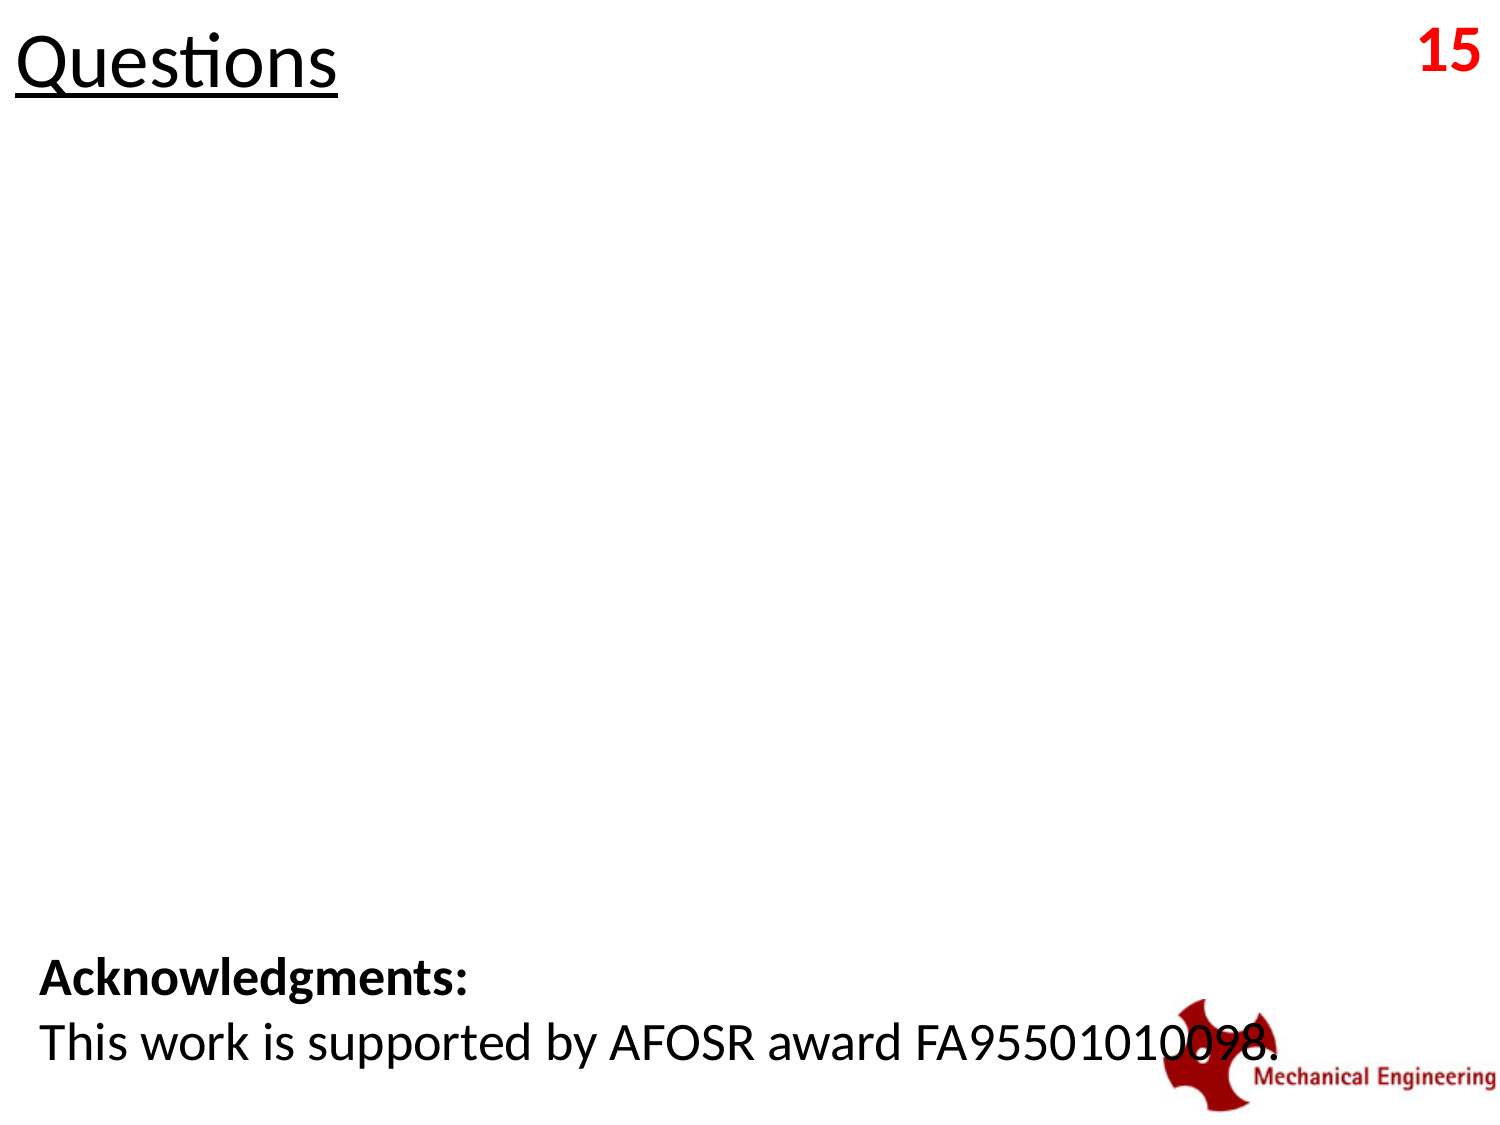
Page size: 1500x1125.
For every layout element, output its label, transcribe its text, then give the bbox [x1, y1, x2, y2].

text_box 15 [1400, 0, 1498, 93]
text_box Acknowledgments: This work is supported by AFOSR award FA95501010098. [24, 912, 1375, 1100]
title Questions [0, 0, 1350, 150]
picture [1162, 999, 1497, 1113]
